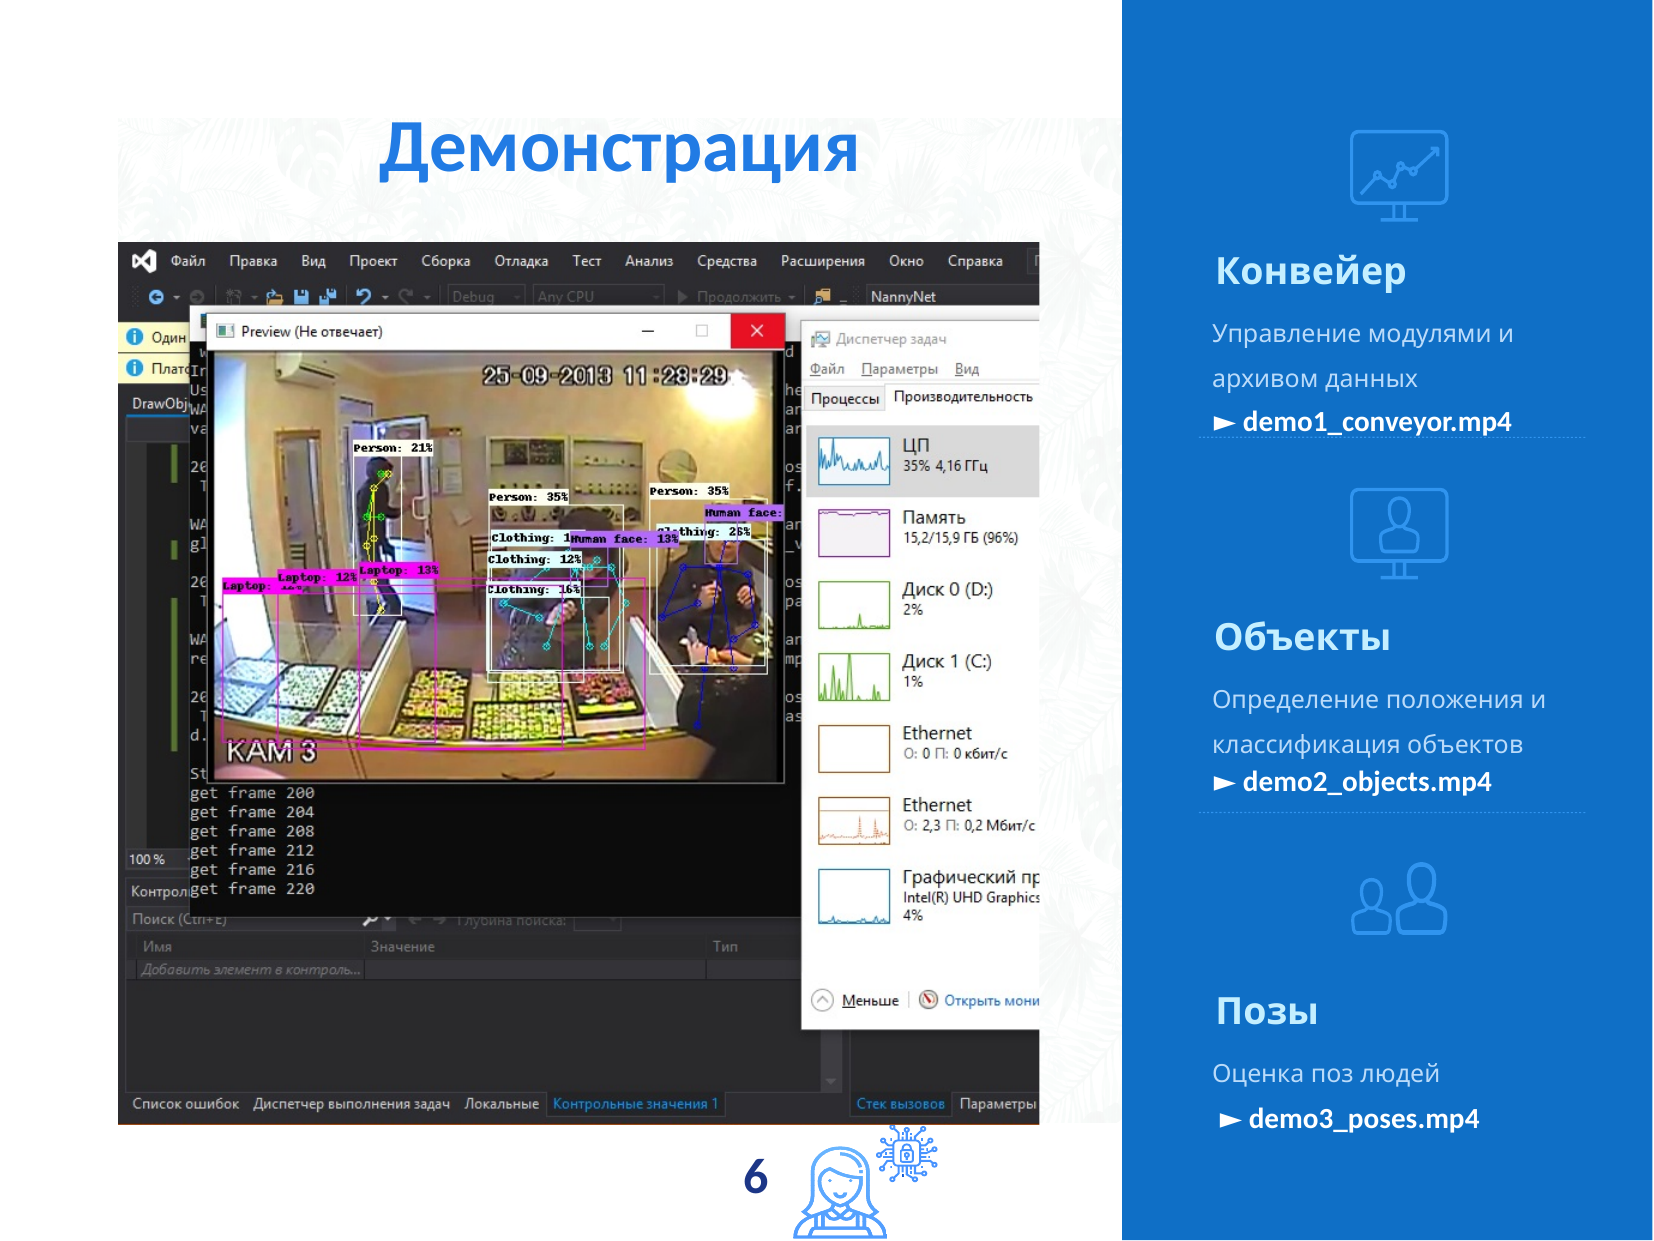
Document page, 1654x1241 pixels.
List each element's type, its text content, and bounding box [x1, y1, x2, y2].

title ► demo3_poses.mp4 [1169, 1086, 1595, 1156]
picture [118, 242, 1122, 1241]
text_box 6 [696, 1125, 815, 1241]
text_box Конвейер [1200, 239, 1423, 295]
text_box Управление модулями и архивом данных [1197, 295, 1577, 389]
text_box Определение положения и классификация объектов [1197, 661, 1577, 750]
title ► demo2_objects.mp4 [1163, 750, 1589, 820]
text_box Объекты [1199, 605, 1407, 661]
title Демонстрация [118, 88, 1122, 281]
text_box Позы [1200, 979, 1335, 1035]
text_box Оценка поз людей [1197, 1035, 1577, 1086]
title ► demo1_conveyor.mp4 [1163, 389, 1589, 460]
text_box [1122, 0, 1653, 1241]
